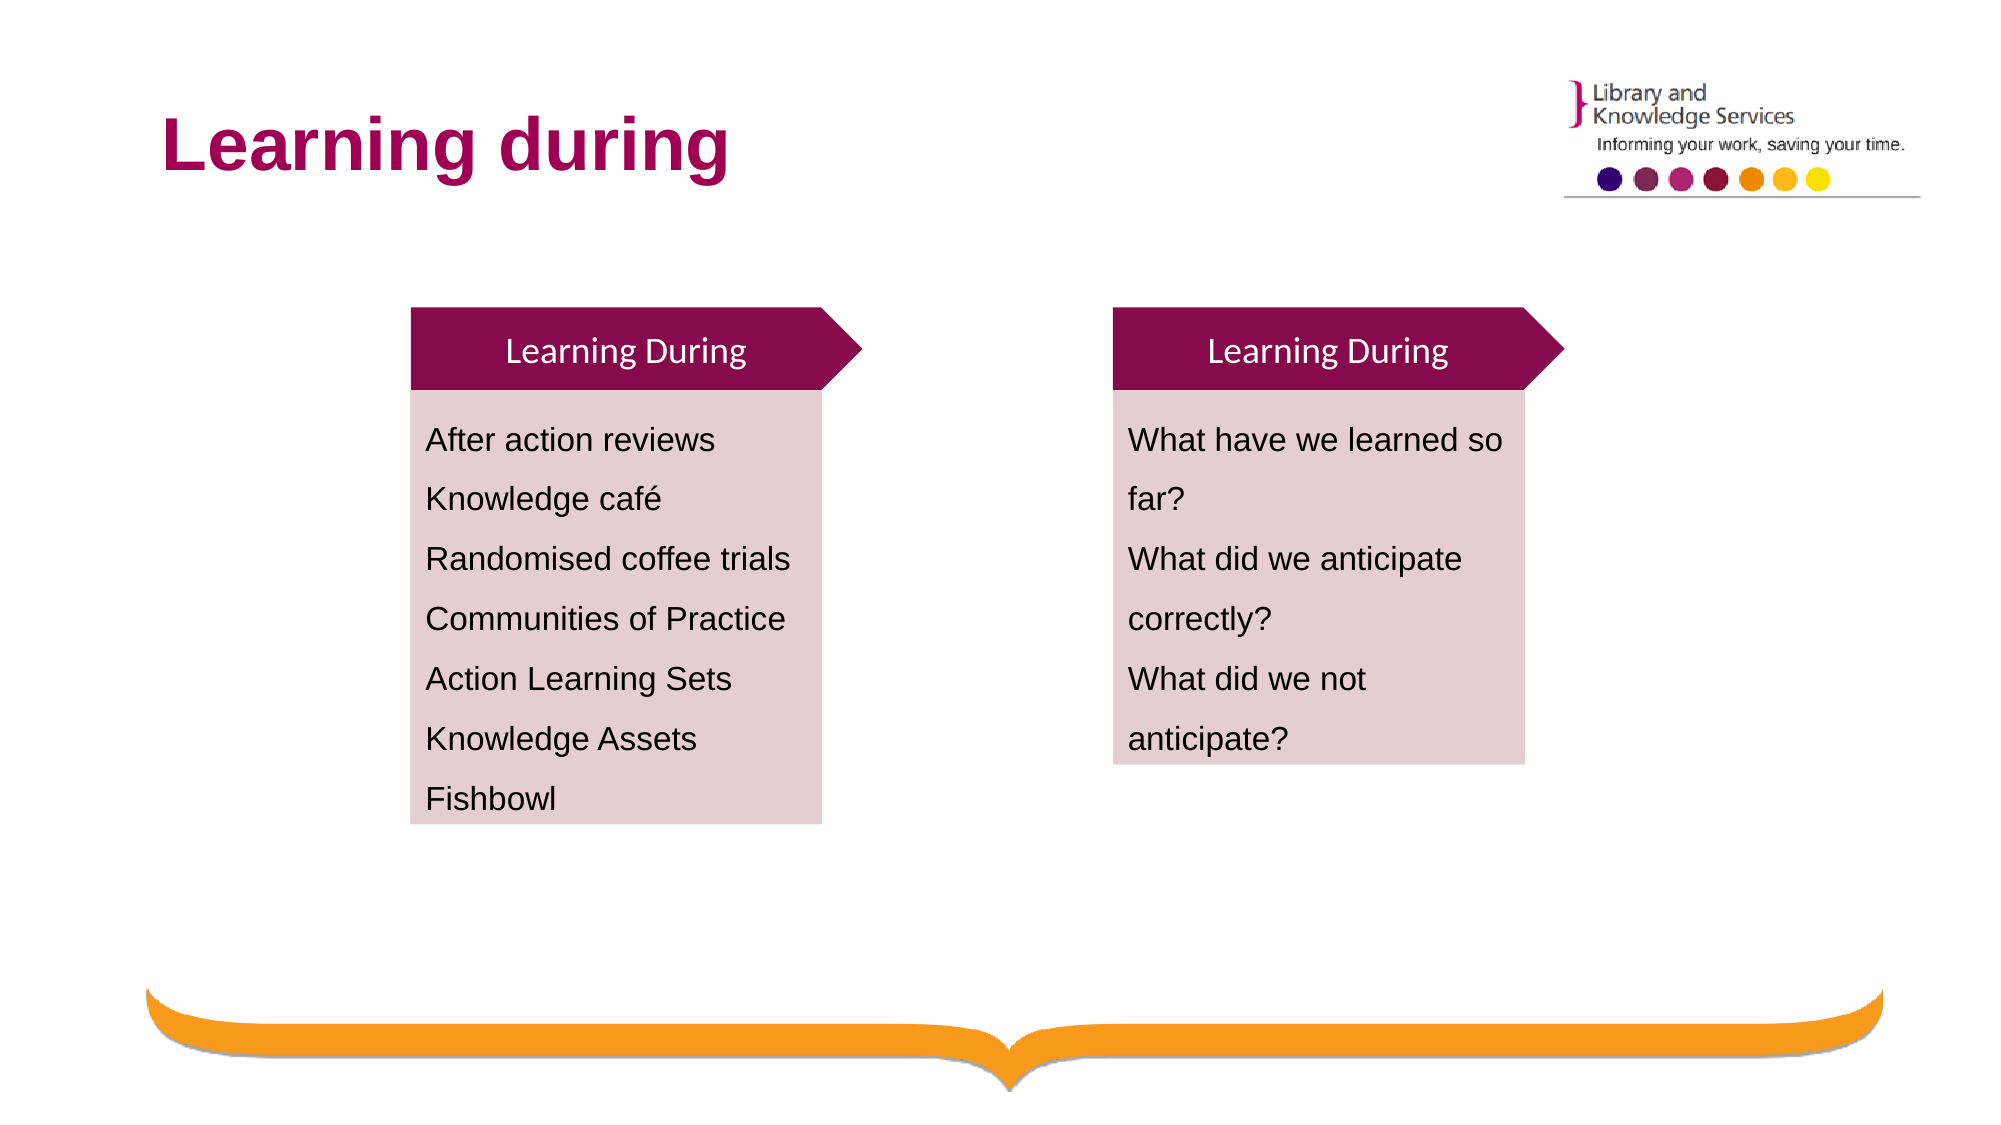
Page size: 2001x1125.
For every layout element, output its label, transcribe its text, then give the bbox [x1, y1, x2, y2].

text_box After action reviews Knowledge café Randomised coffee trials Communities of Practice Action Learning Sets Knowledge Assets Fishbowl [410, 390, 823, 822]
picture [1564, 76, 1923, 196]
text_box Learning During [1112, 307, 1565, 391]
text_box Learning During [410, 307, 863, 390]
title Learning during [146, 47, 1287, 195]
text_box What have we learned so far? What did we anticipate correctly? What did we not anticipate? [1113, 390, 1525, 762]
picture [146, 985, 1883, 1088]
